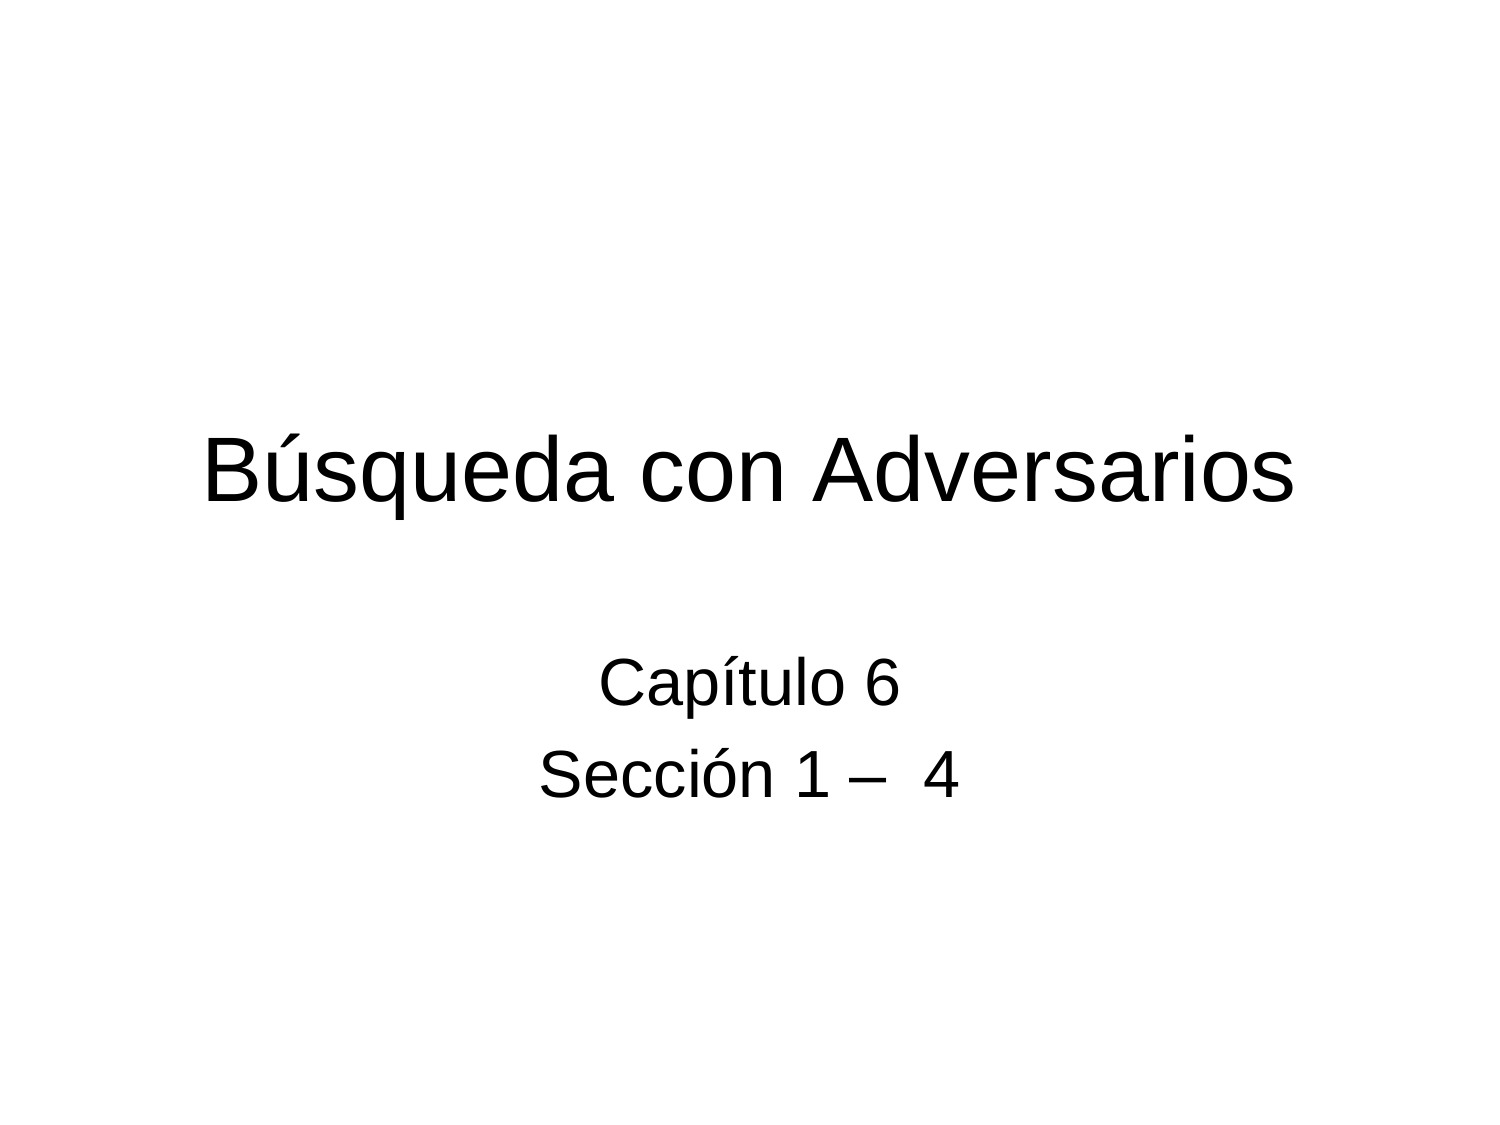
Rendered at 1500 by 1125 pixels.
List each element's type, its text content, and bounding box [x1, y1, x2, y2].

title Búsqueda con Adversarios [112, 349, 1388, 591]
subtitle Capítulo 6 Sección 1 – 4 [225, 637, 1276, 926]
